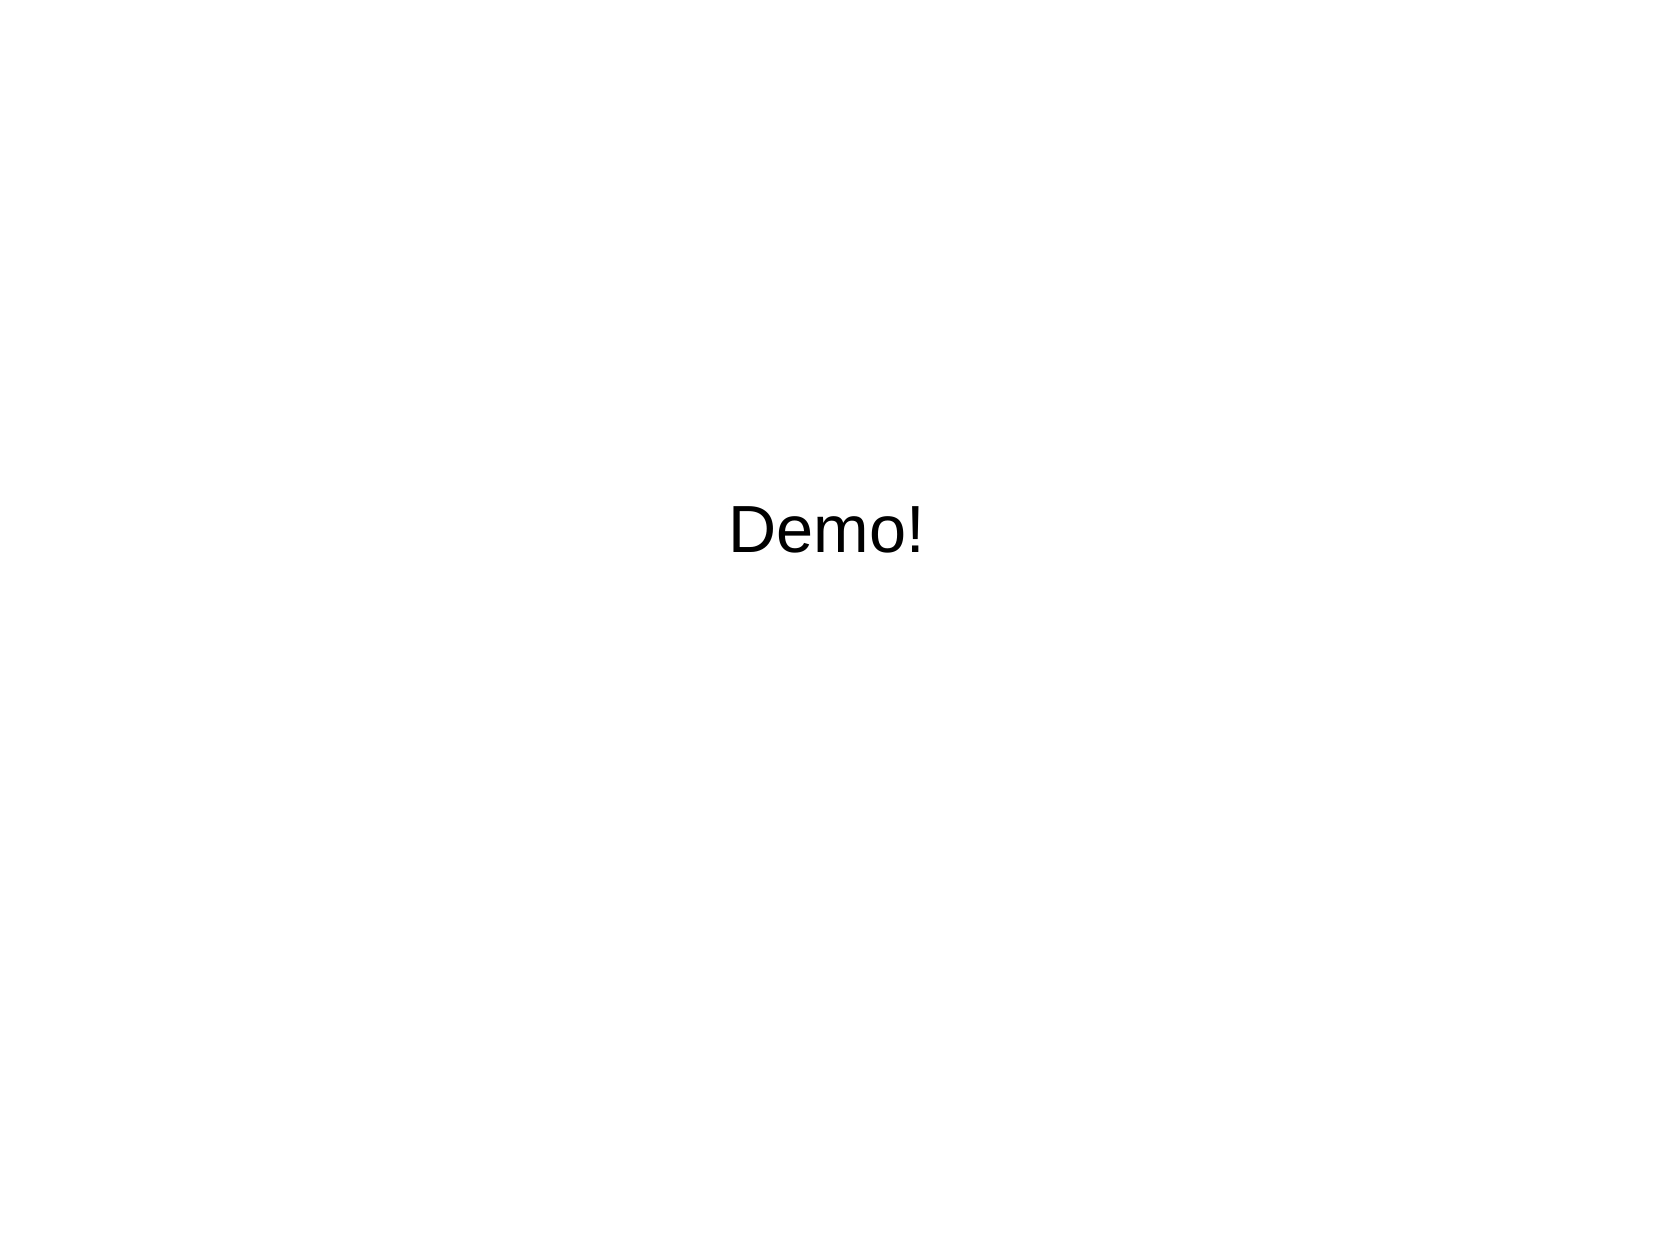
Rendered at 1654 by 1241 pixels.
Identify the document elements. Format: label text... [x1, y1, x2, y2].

subtitle Demo! [82, 49, 1571, 1010]
